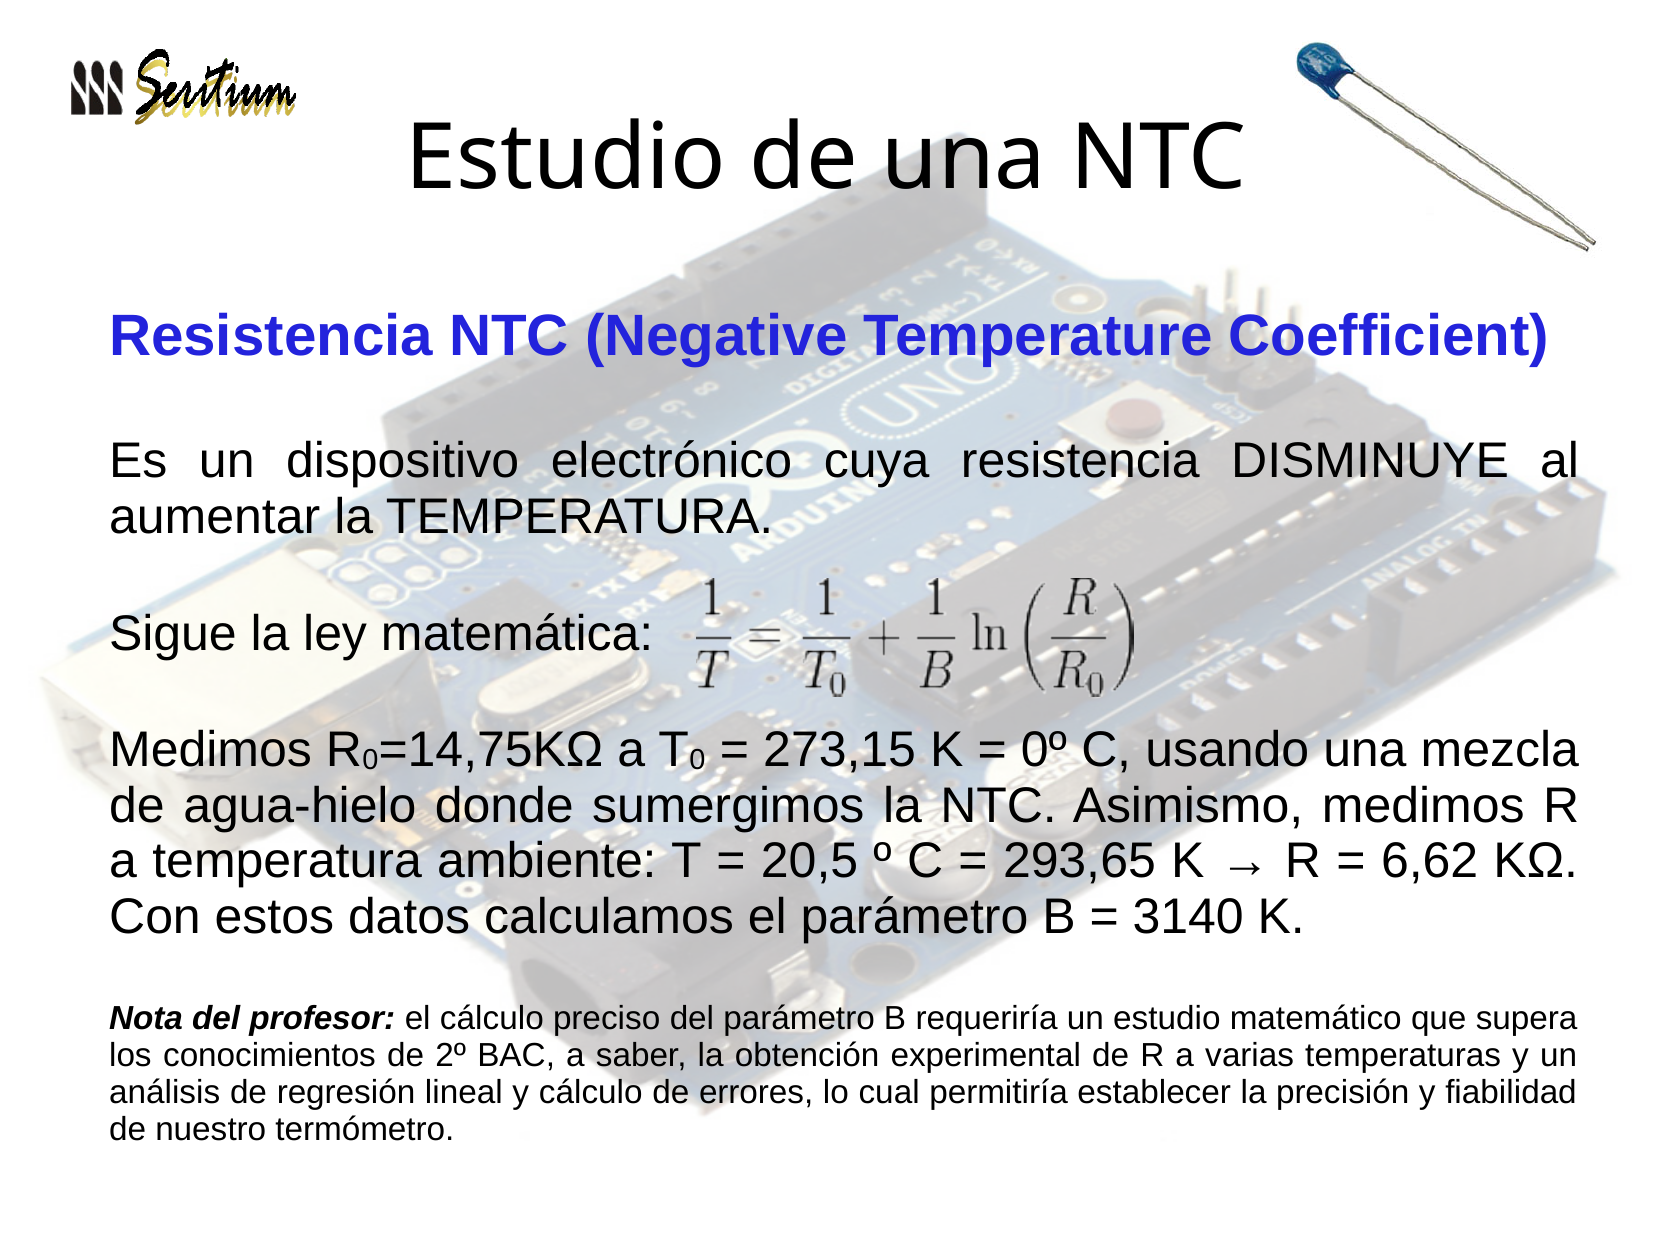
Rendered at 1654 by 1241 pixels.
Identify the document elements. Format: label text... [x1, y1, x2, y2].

picture [696, 578, 1134, 697]
title Estudio de una NTC [82, 49, 1287, 257]
text_box Resistencia NTC (Negative Temperature Coefficient) Es un dispositivo electrónico cuya resistencia DISMINUYE al aumentar la TEMPERATURA. Sigue la ley matemática: Medimos R0=14,75KΩ a T0 = 273,15 K = 0º C, usando una mezcla de agua-hielo donde sumergimos la NTC. Asimismo, medimos R a temperatura ambiente: T = 20,5 º C = 293,65 K → R = 6,62 KΩ. Con estos datos calculamos el parámetro B = 3140 K. Nota del profesor: el cálculo preciso del parámetro B requeriría un estudio matemático que supera los conocimientos de 2º BAC, a saber, la obtención experimental de R a varias temperaturas y un análisis de regresión lineal y cálculo de errores, lo cual permitiría establecer la precisión y fiabilidad de nuestro termómetro. [94, 295, 1595, 1172]
picture [71, 49, 82, 125]
picture [1287, 25, 1607, 272]
